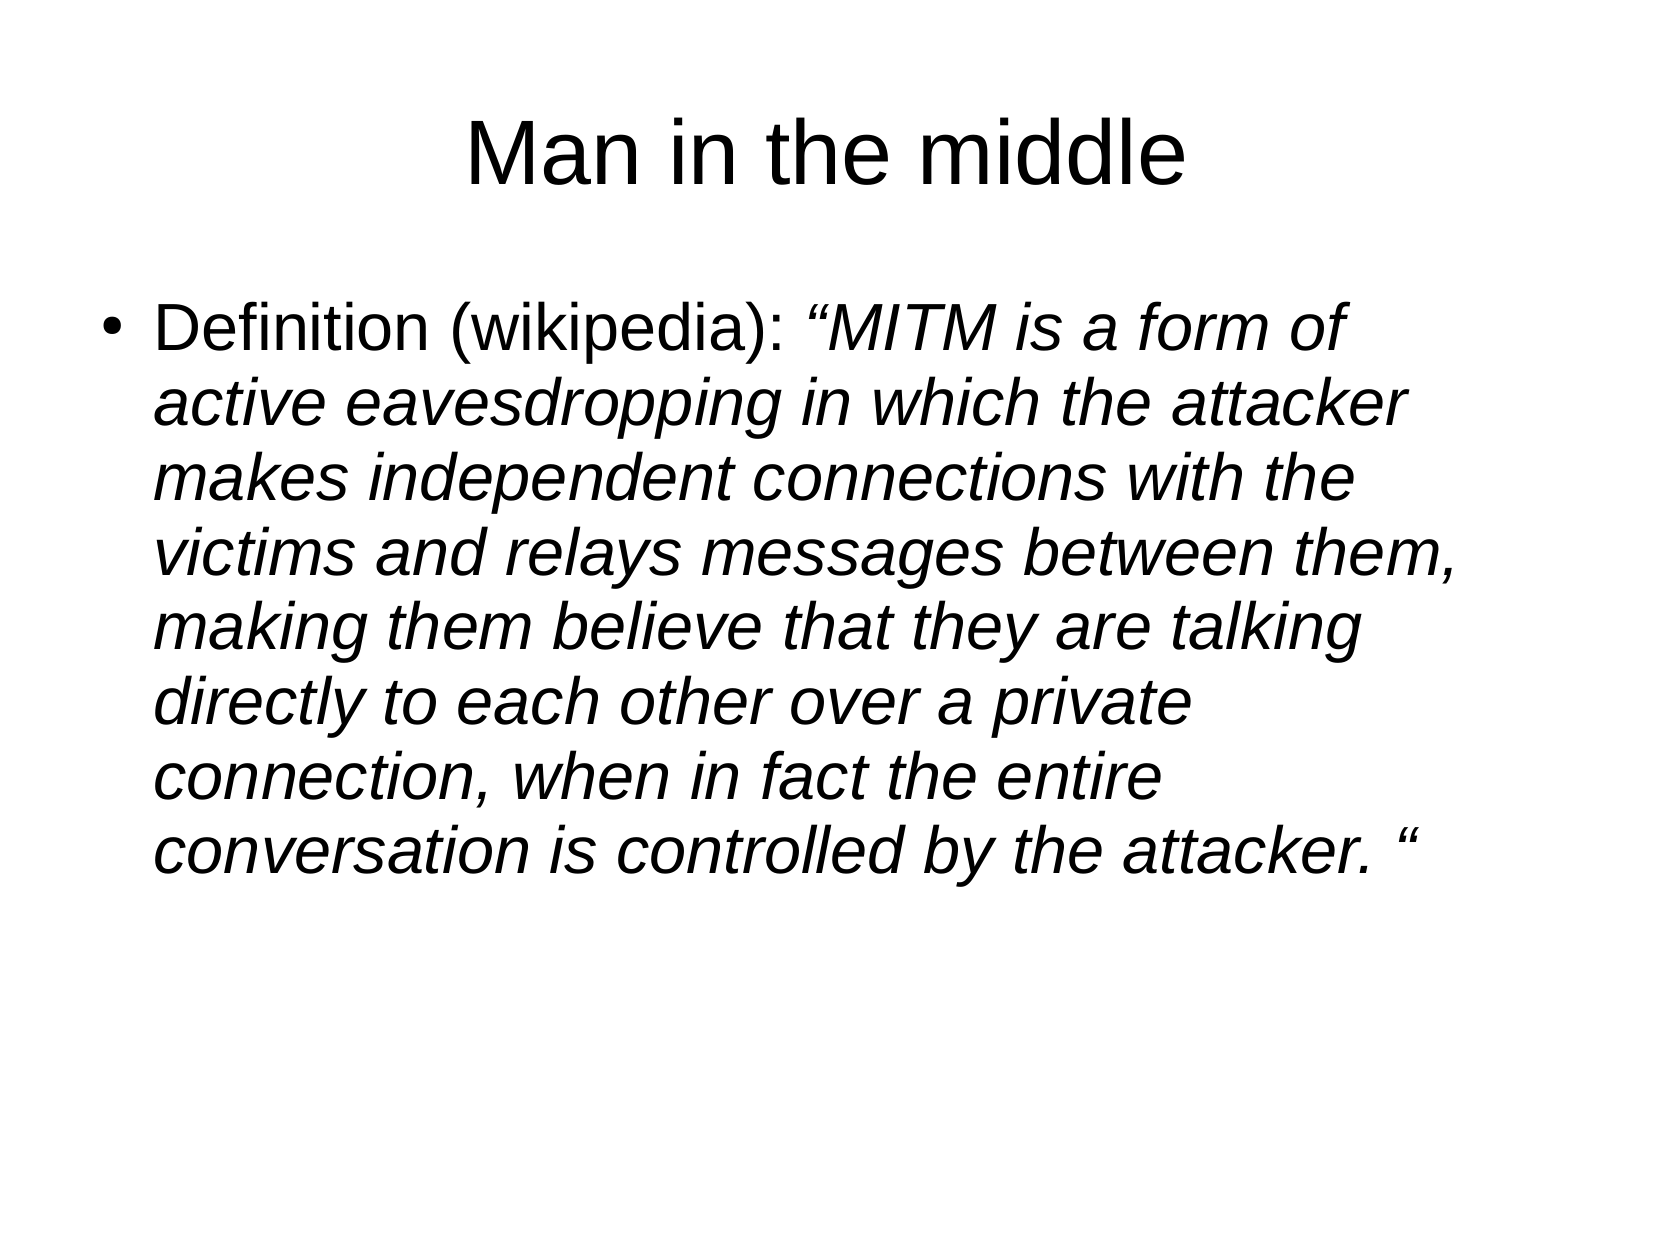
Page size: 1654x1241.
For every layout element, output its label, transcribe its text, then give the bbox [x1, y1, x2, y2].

title Man in the middle [82, 49, 1571, 257]
list Definition (wikipedia): “MITM is a form of active eavesdropping in which the attacker makes independent connections with the victims and relays messages between them, making them believe that they are talking directly to each other over a private connection, when in fact the entire conversation is controlled by the attacker. “ [82, 290, 1538, 1010]
